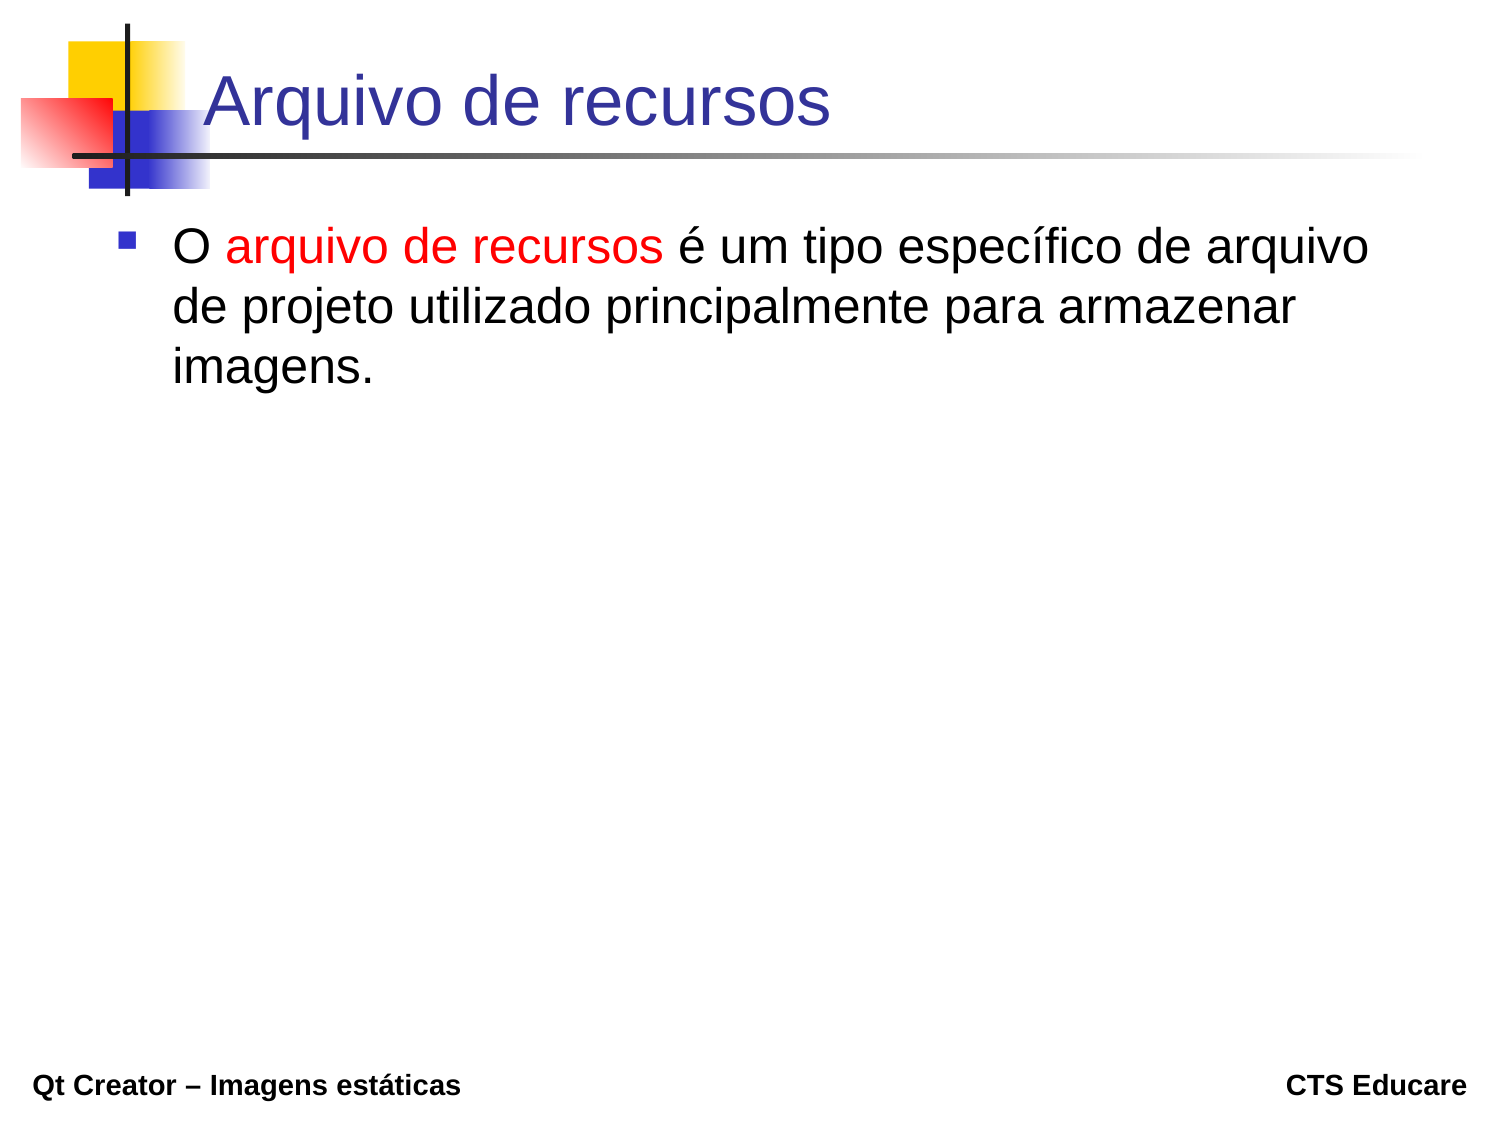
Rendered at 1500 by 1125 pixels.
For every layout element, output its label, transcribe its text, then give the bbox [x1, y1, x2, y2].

title Arquivo de recursos [188, 46, 1468, 149]
list O arquivo de recursos é um tipo específico de arquivo de projeto utilizado principalmente para armazenar imagens. [100, 206, 1447, 1024]
